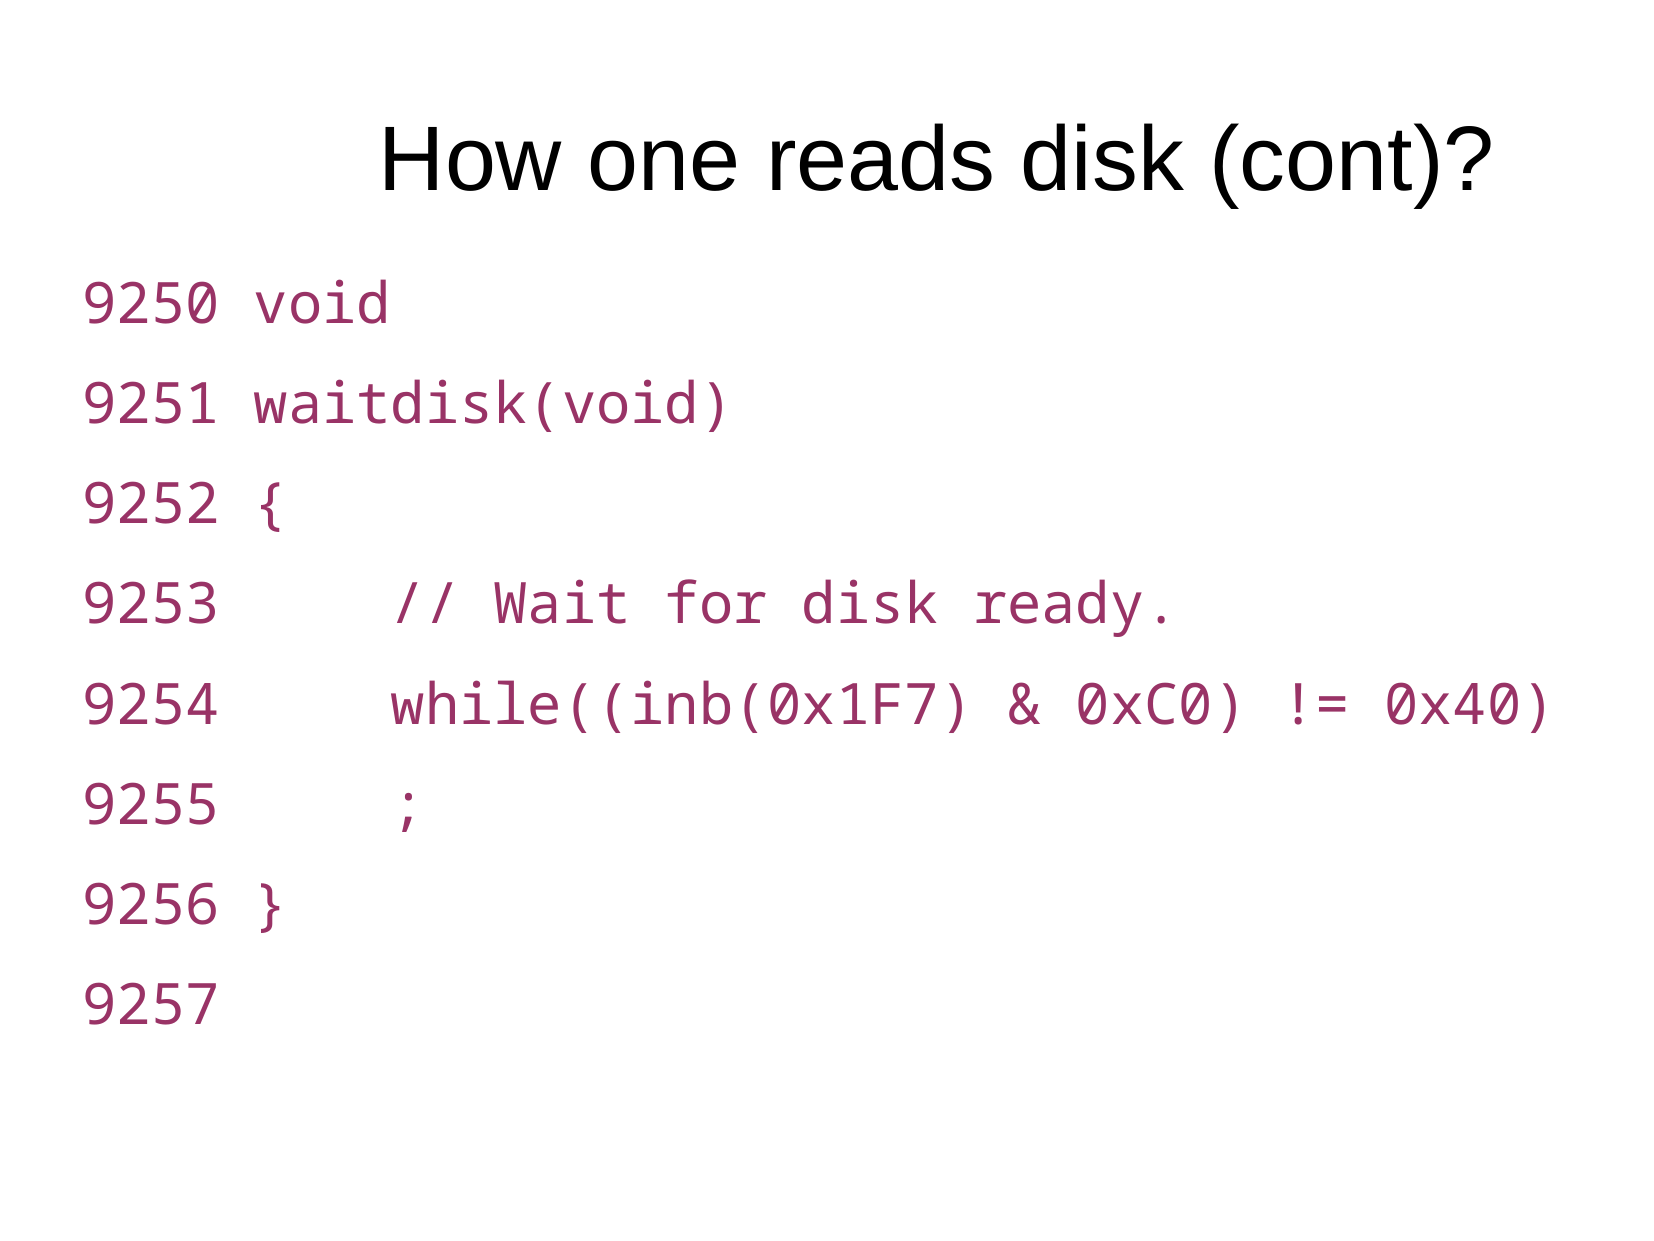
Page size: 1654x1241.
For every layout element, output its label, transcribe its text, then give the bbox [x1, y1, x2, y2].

list 9250 void 9251 waitdisk(void) 9252 { 9253 // Wait for disk ready. 9254 while((inb(0x1F7) & 0xC0) != 0x40) 9255 ; 9256 } 9257 [82, 262, 1571, 1126]
title How one reads disk (cont)? [375, 55, 1501, 263]
